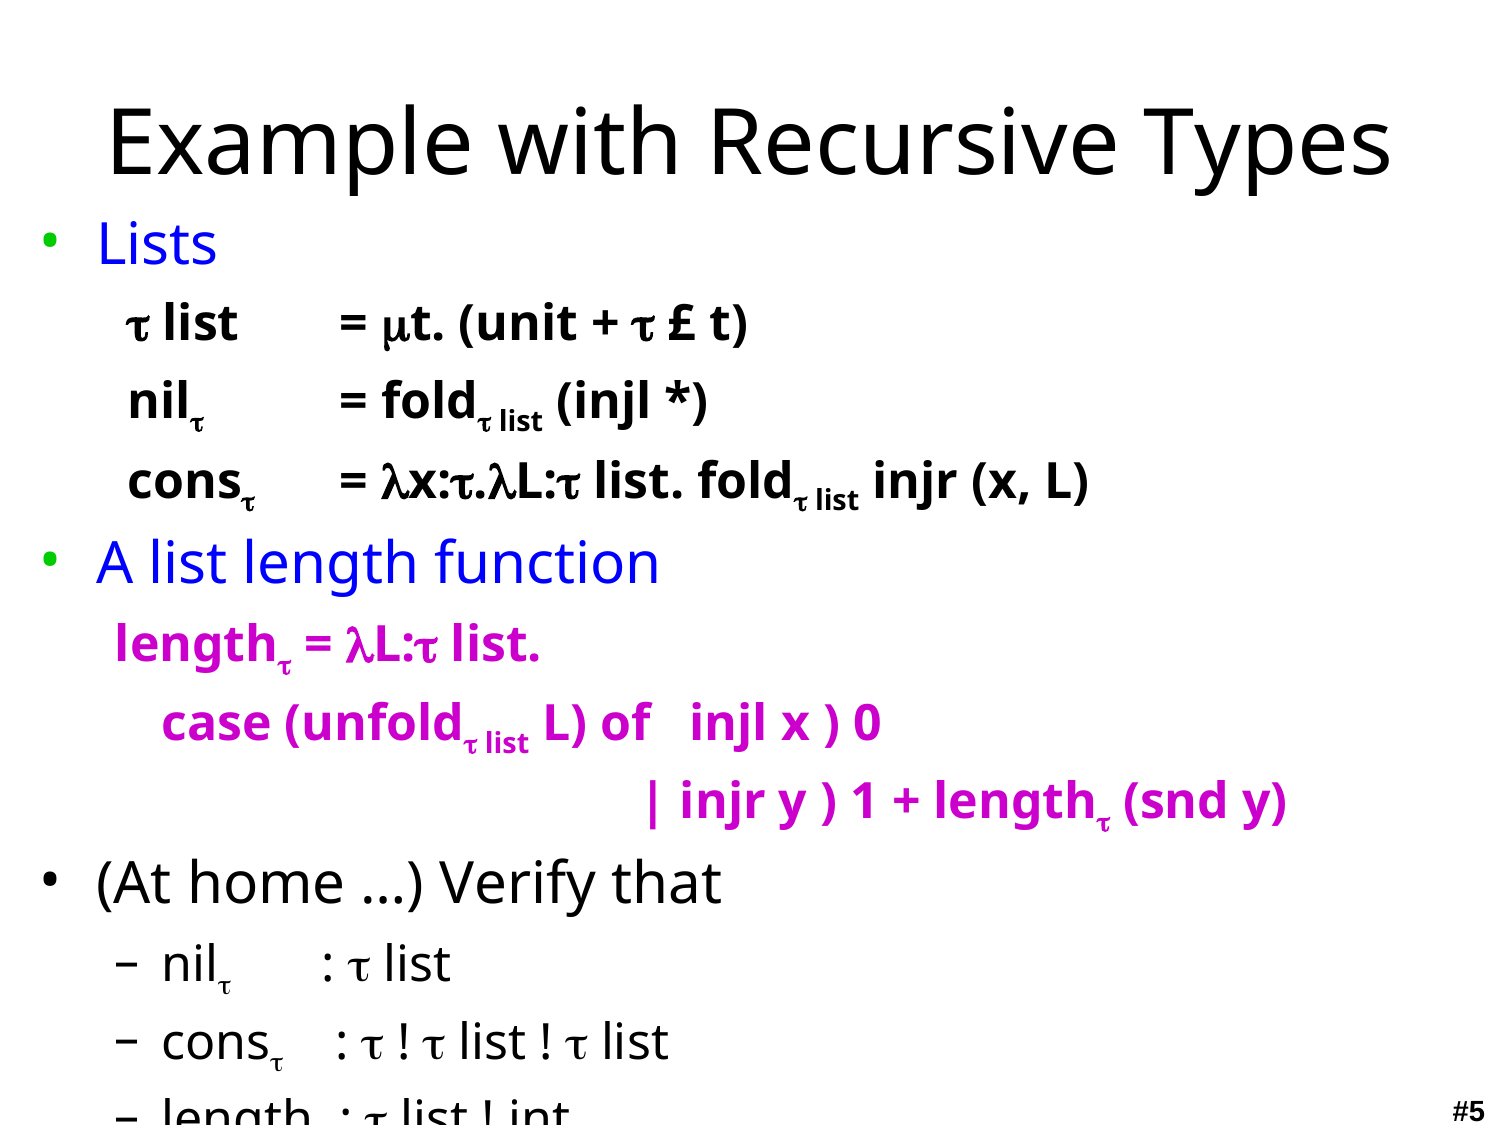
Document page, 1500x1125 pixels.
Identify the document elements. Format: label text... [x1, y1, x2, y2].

title Example with Recursive Types [24, 45, 1476, 199]
list Lists  list = t. (unit +  £ t) nil = fold list (injl *) cons = x:.L: list. fold list injr (x, L) A list length function length = L: list. case (unfold list L) of injl x ) 0 | injr y ) 1 + length (snd y) (At home …) Verify that nil :  list cons :  !  list !  list length :  list ! int [24, 199, 1476, 1101]
